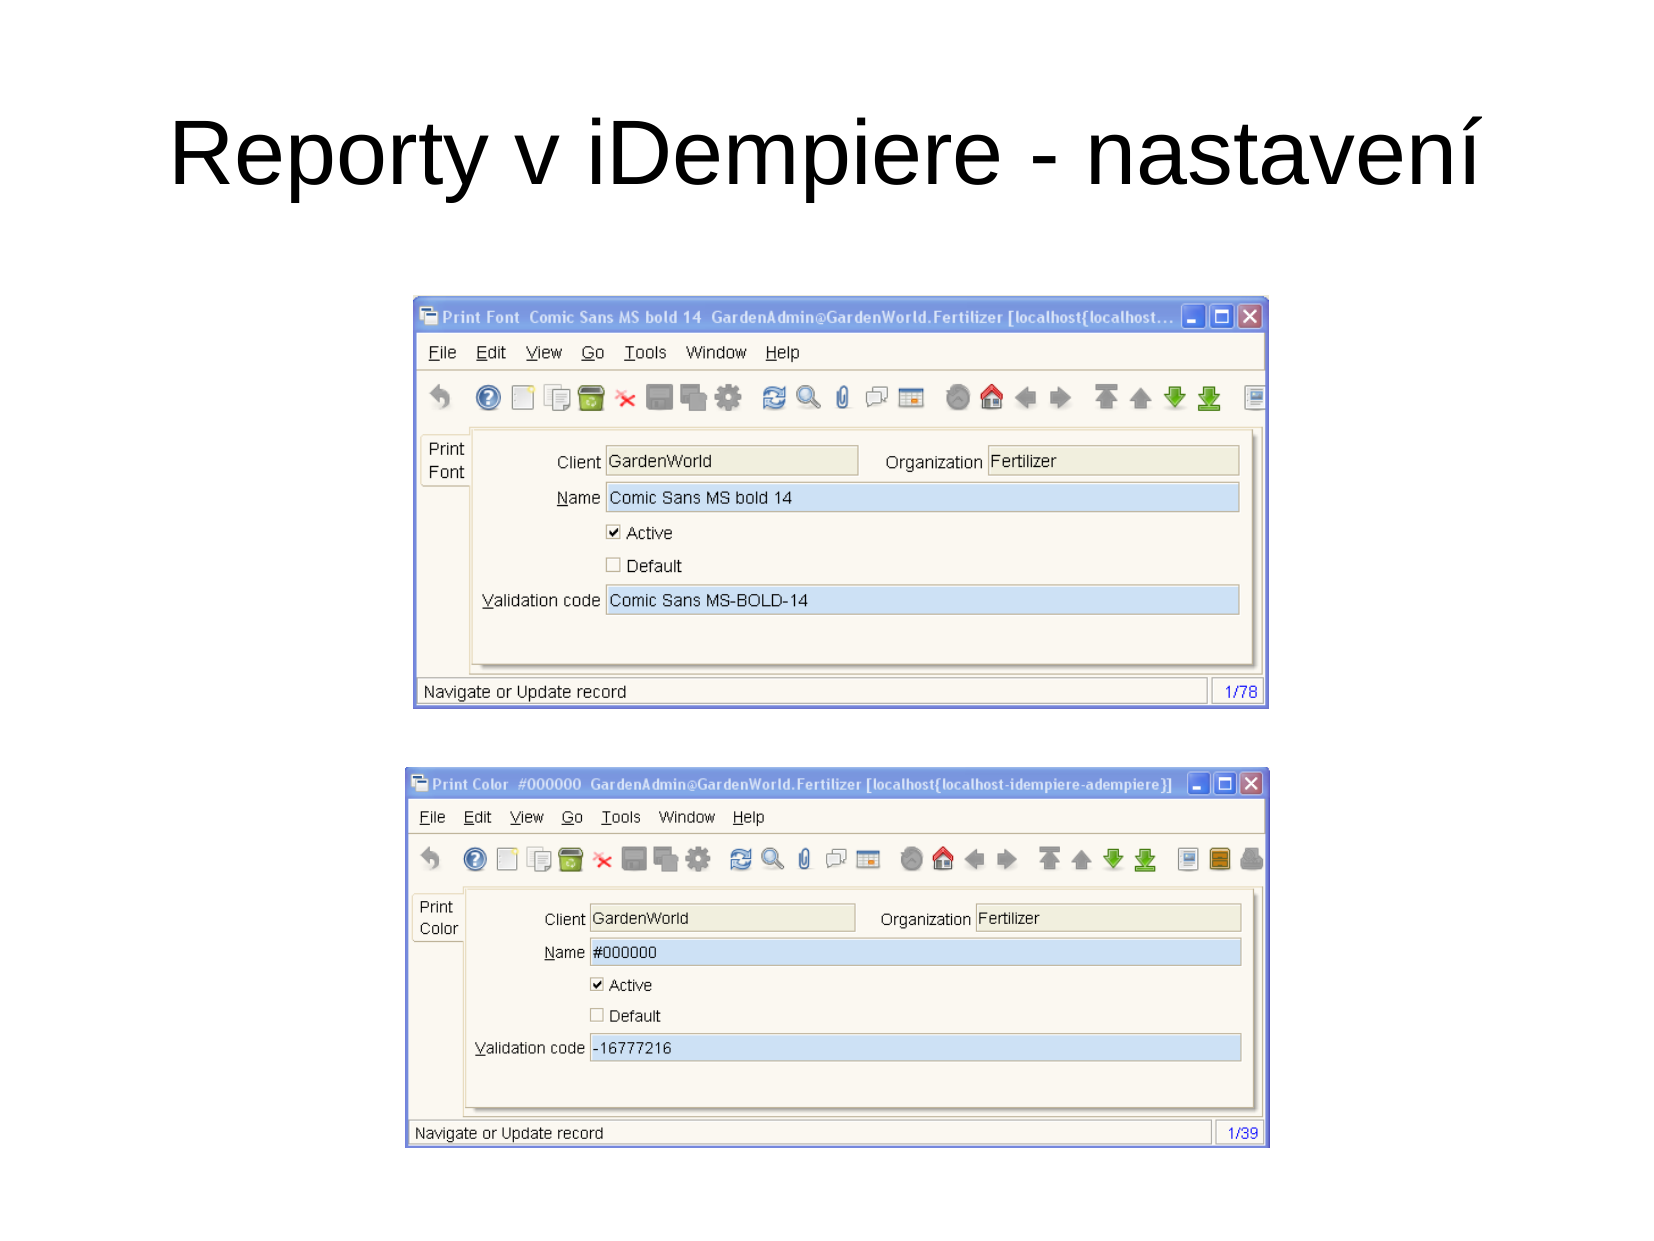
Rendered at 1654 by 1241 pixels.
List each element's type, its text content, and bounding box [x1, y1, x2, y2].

picture [405, 767, 1270, 1148]
picture [413, 295, 1269, 709]
title Reporty v iDempiere - nastavení [82, 49, 1571, 257]
